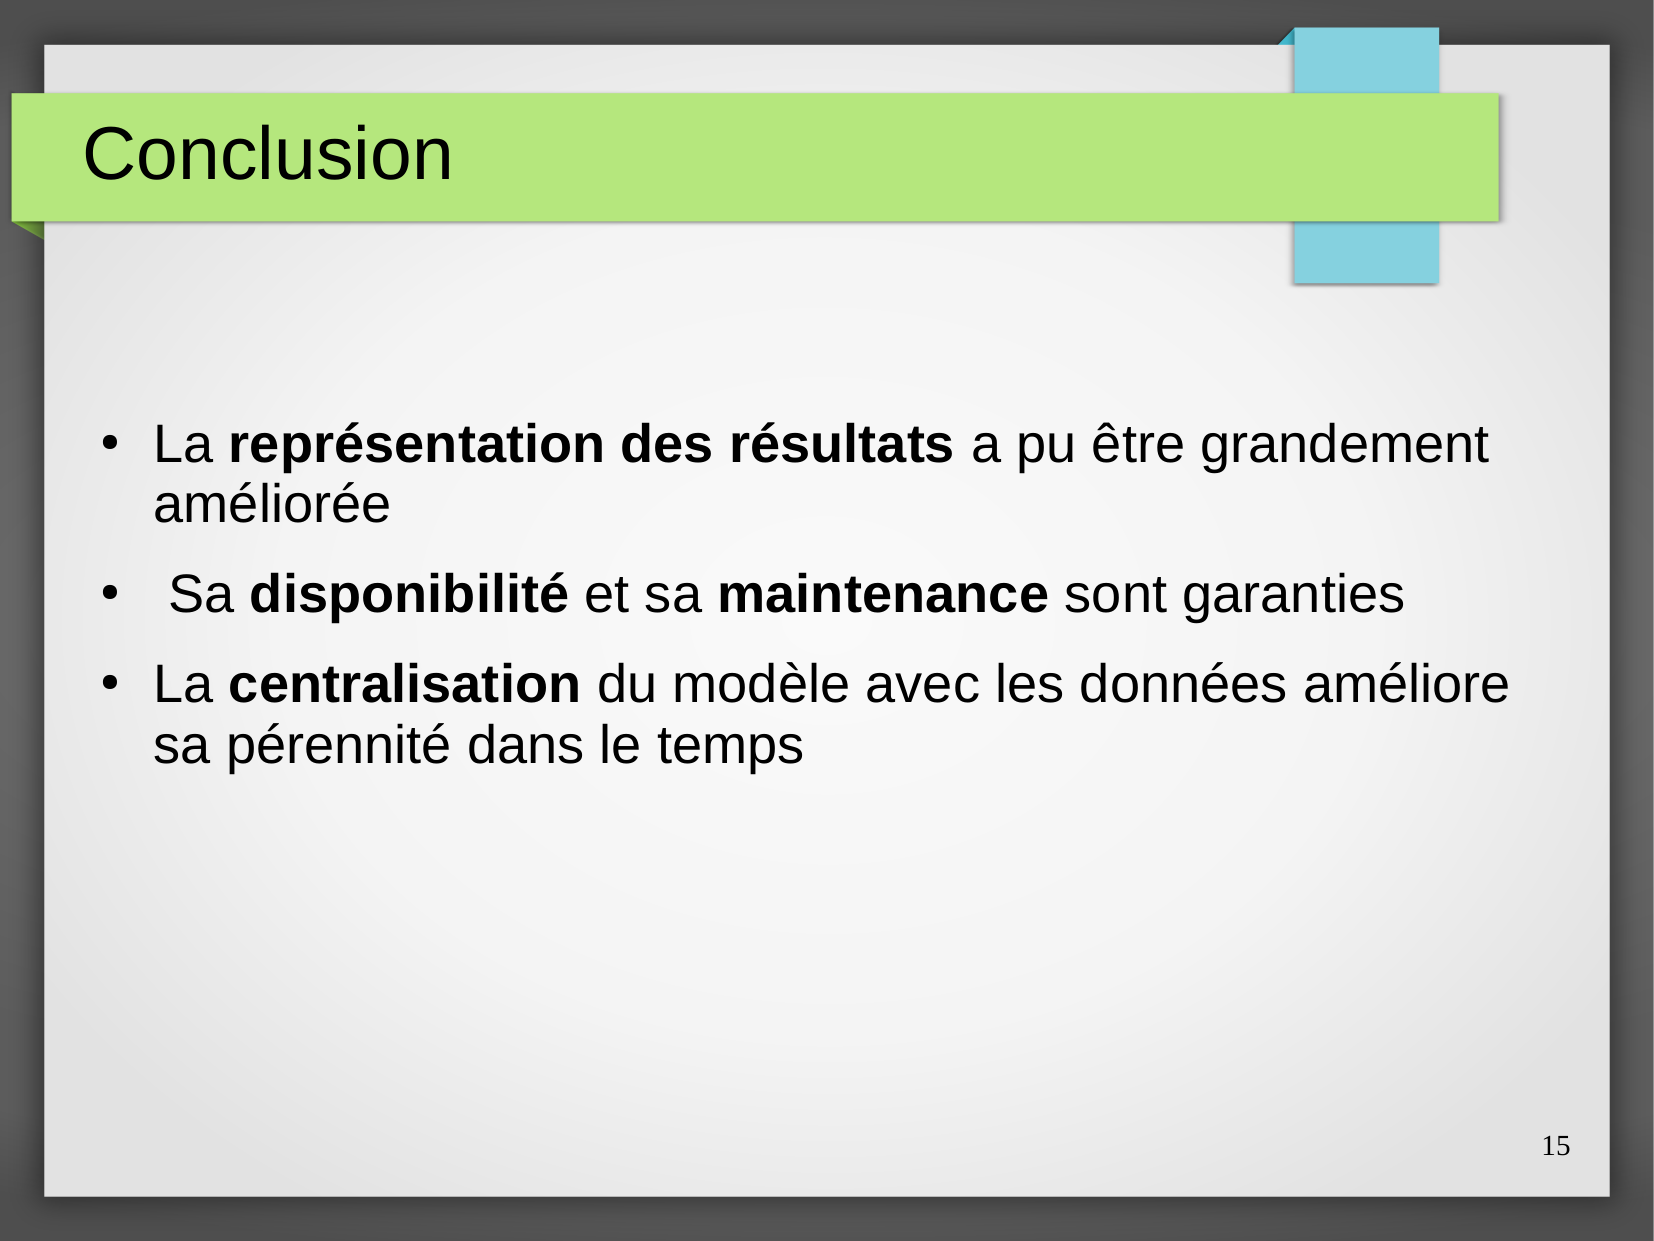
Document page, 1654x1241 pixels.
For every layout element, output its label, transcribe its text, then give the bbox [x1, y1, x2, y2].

list La représentation des résultats a pu être grandement améliorée Sa disponibilité et sa maintenance sont garanties La centralisation du modèle avec les données améliore sa pérennité dans le temps [82, 413, 1571, 1015]
title Conclusion [82, 94, 1264, 213]
picture [0, 0, 1654, 1241]
